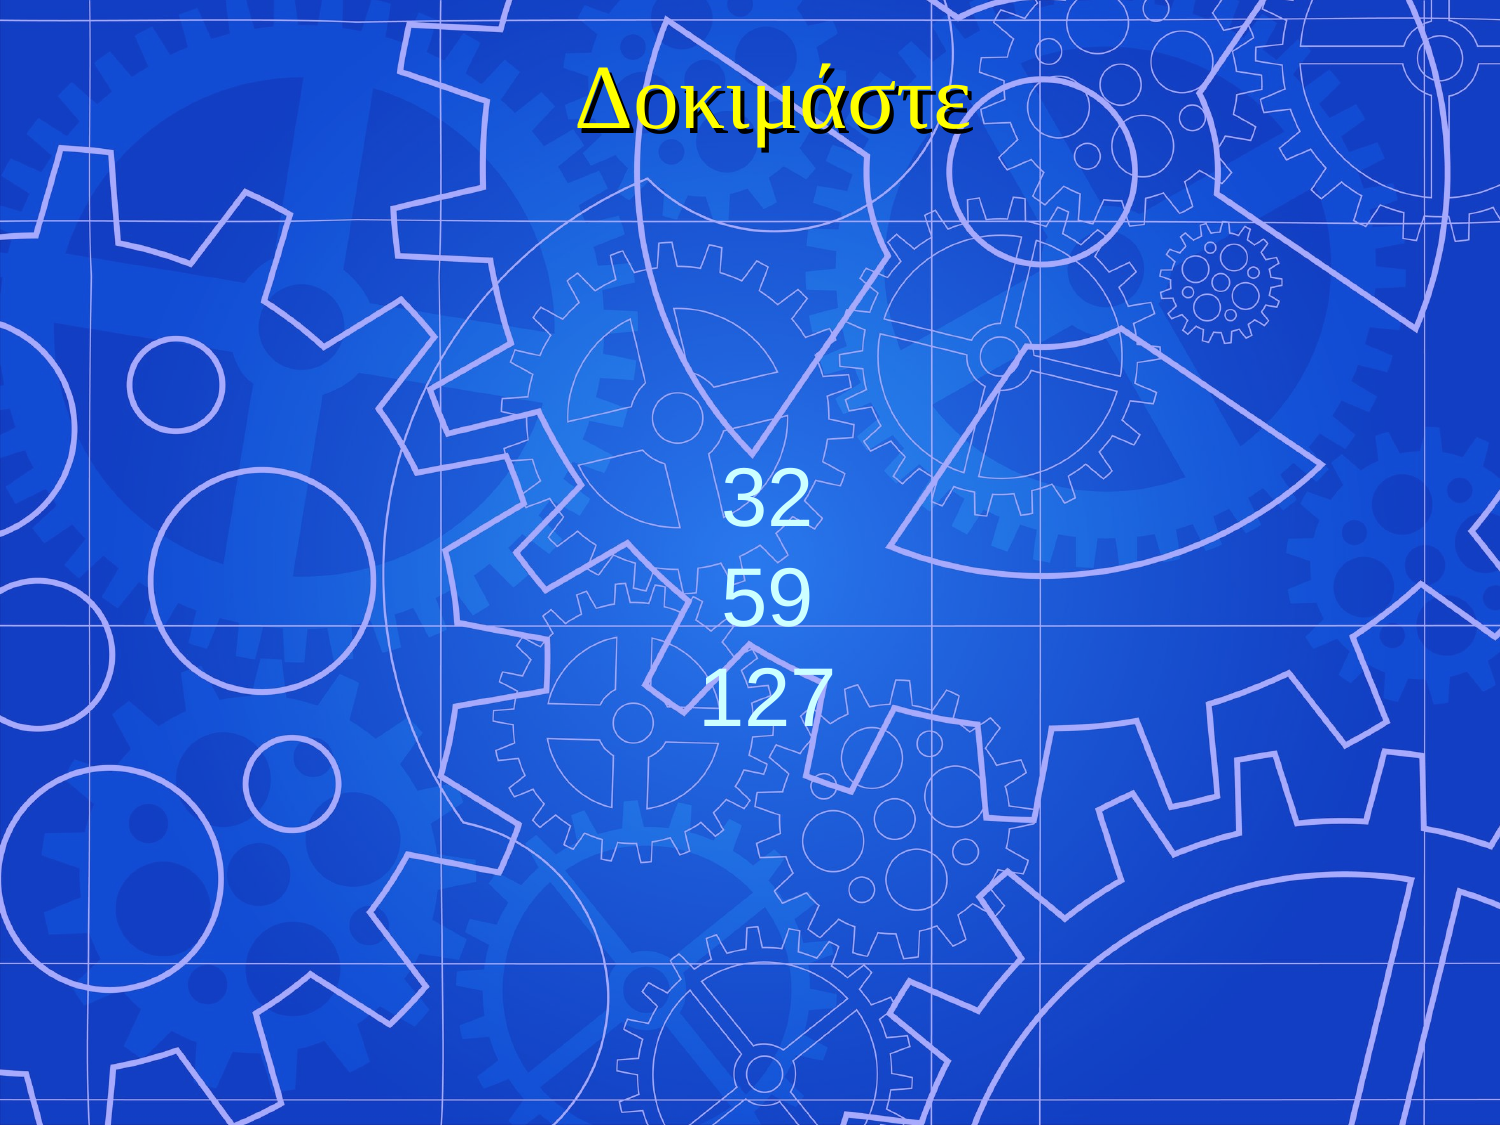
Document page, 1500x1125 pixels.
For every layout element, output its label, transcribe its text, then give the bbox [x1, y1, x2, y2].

title Δοκιμάστε [70, 0, 1477, 225]
title 32 59 127 [141, 460, 1394, 725]
picture [0, 0, 1500, 1125]
